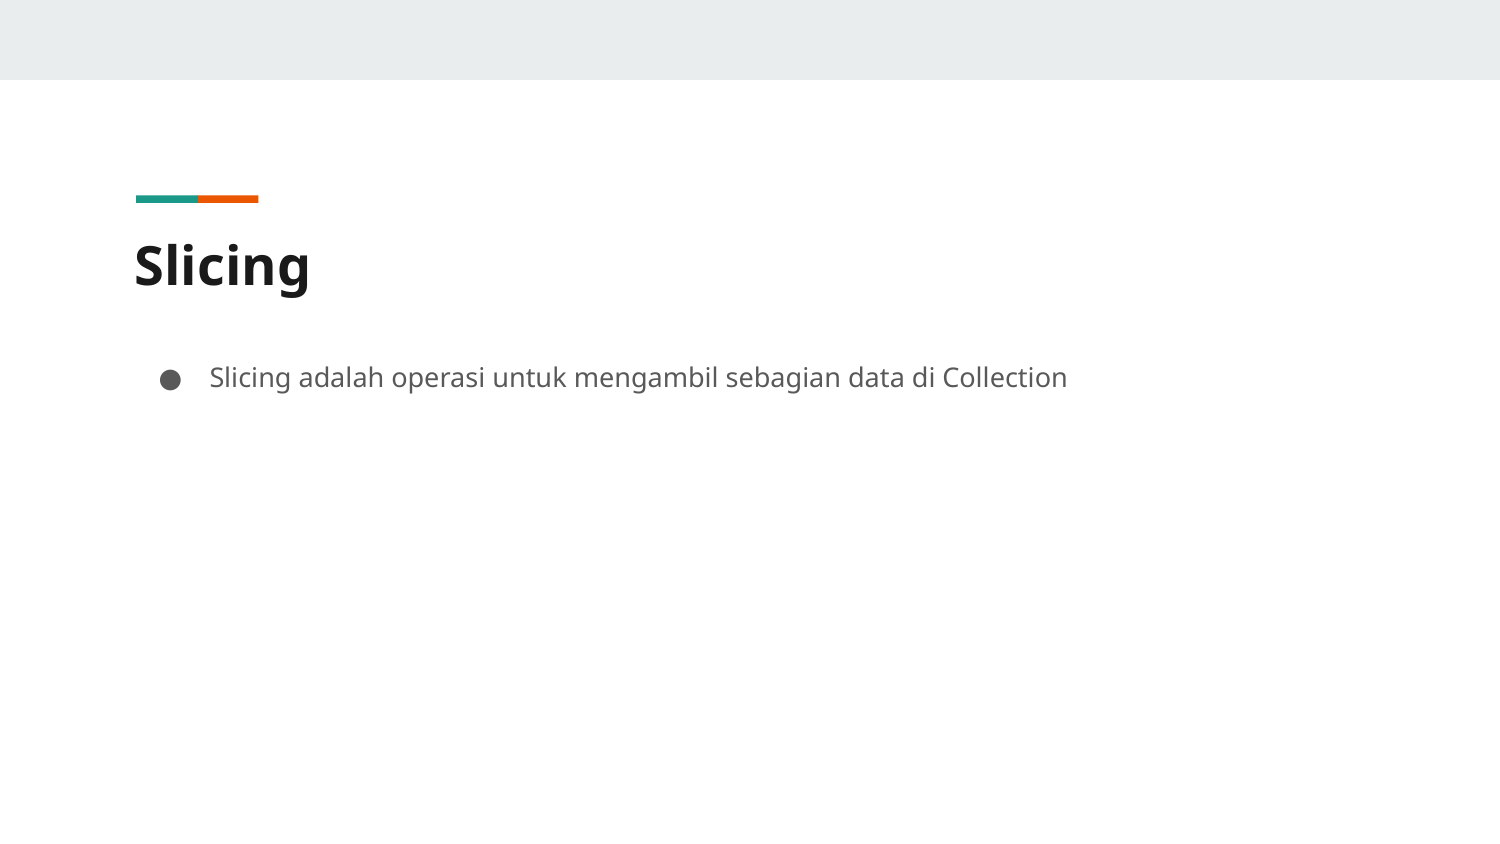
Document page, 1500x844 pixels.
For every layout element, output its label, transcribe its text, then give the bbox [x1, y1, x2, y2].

title Slicing [119, 216, 1381, 305]
list Slicing adalah operasi untuk mengambil sebagian data di Collection [119, 341, 1381, 712]
